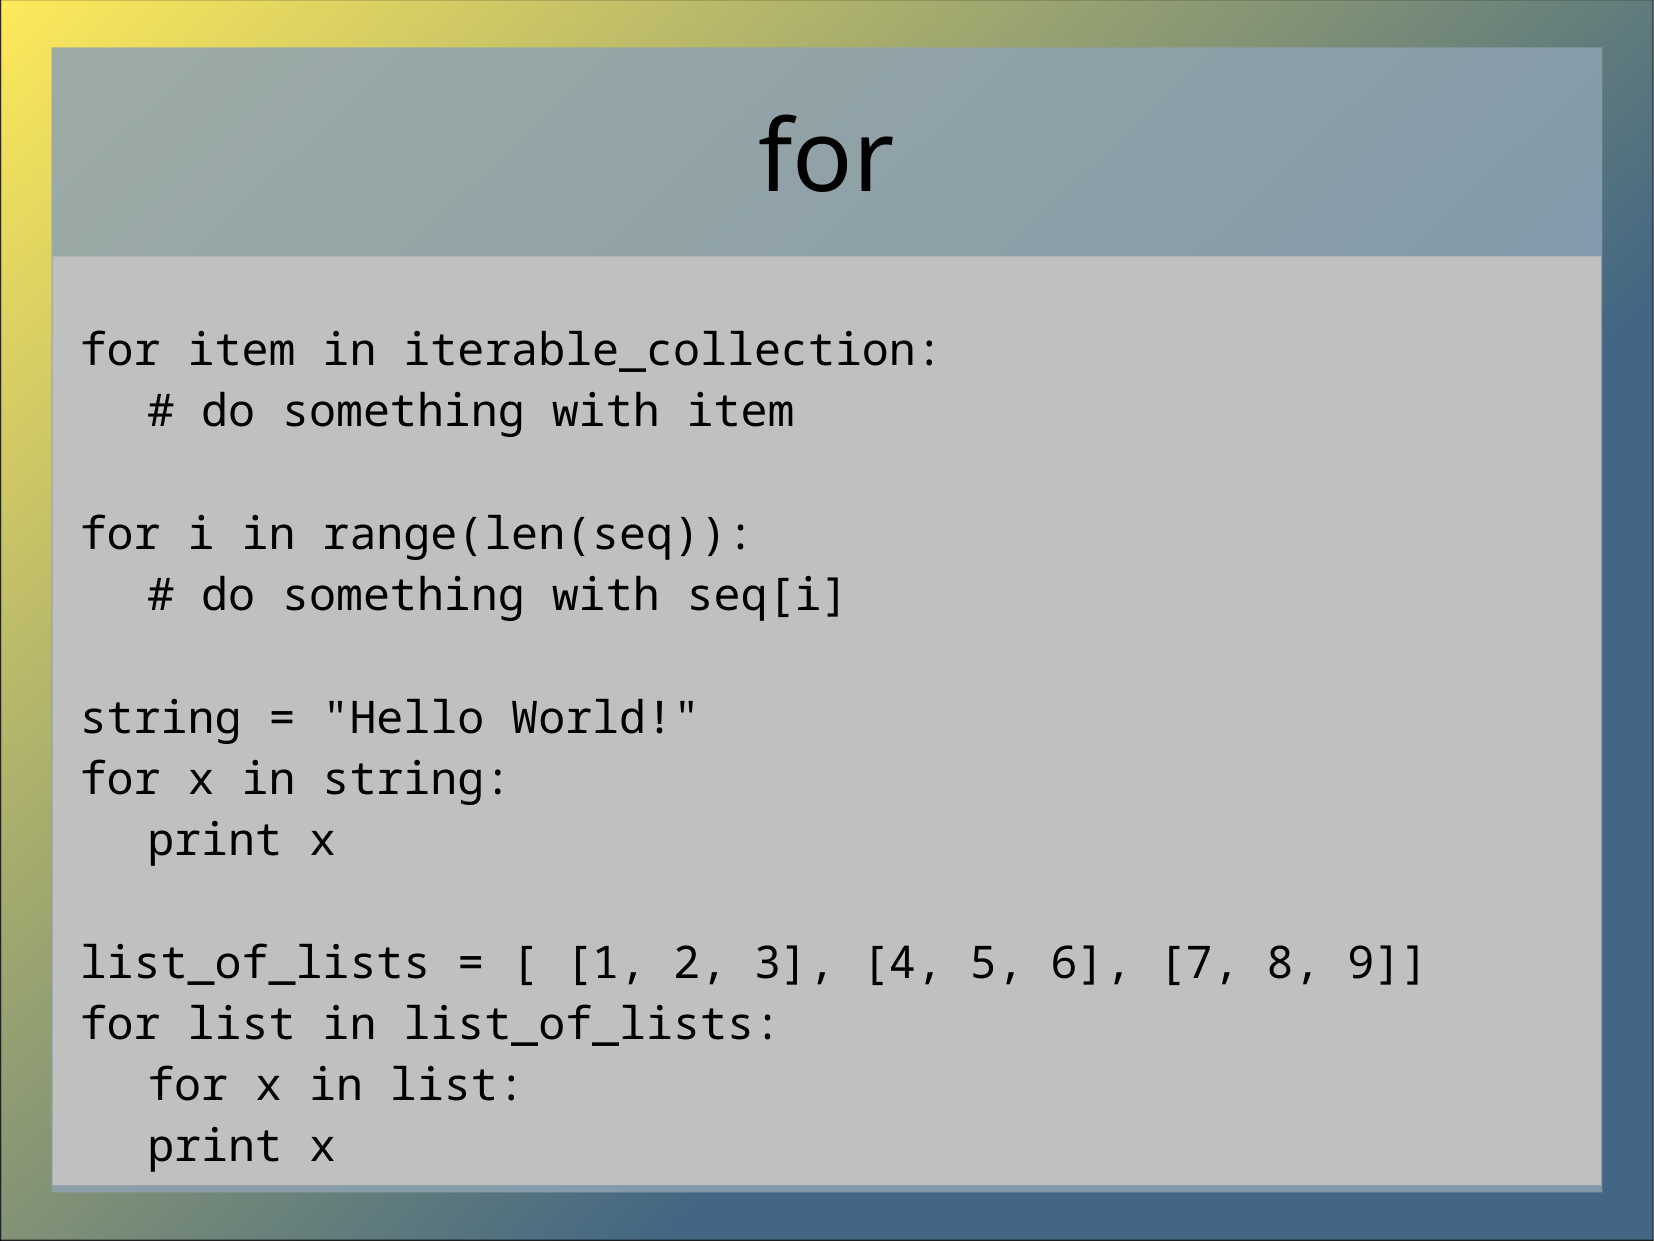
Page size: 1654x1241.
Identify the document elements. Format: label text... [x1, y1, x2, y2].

title for [82, 49, 1571, 256]
picture [0, 0, 1654, 1241]
list for item in iterable_collection: # do something with item for i in range(len(seq)): # do something with seq[i] string = "Hello World!" for x in string: print x list_of_lists = [ [1, 2, 3], [4, 5, 6], [7, 8, 9]] for list in list_of_lists: for x in list: print x [52, 256, 1601, 1186]
